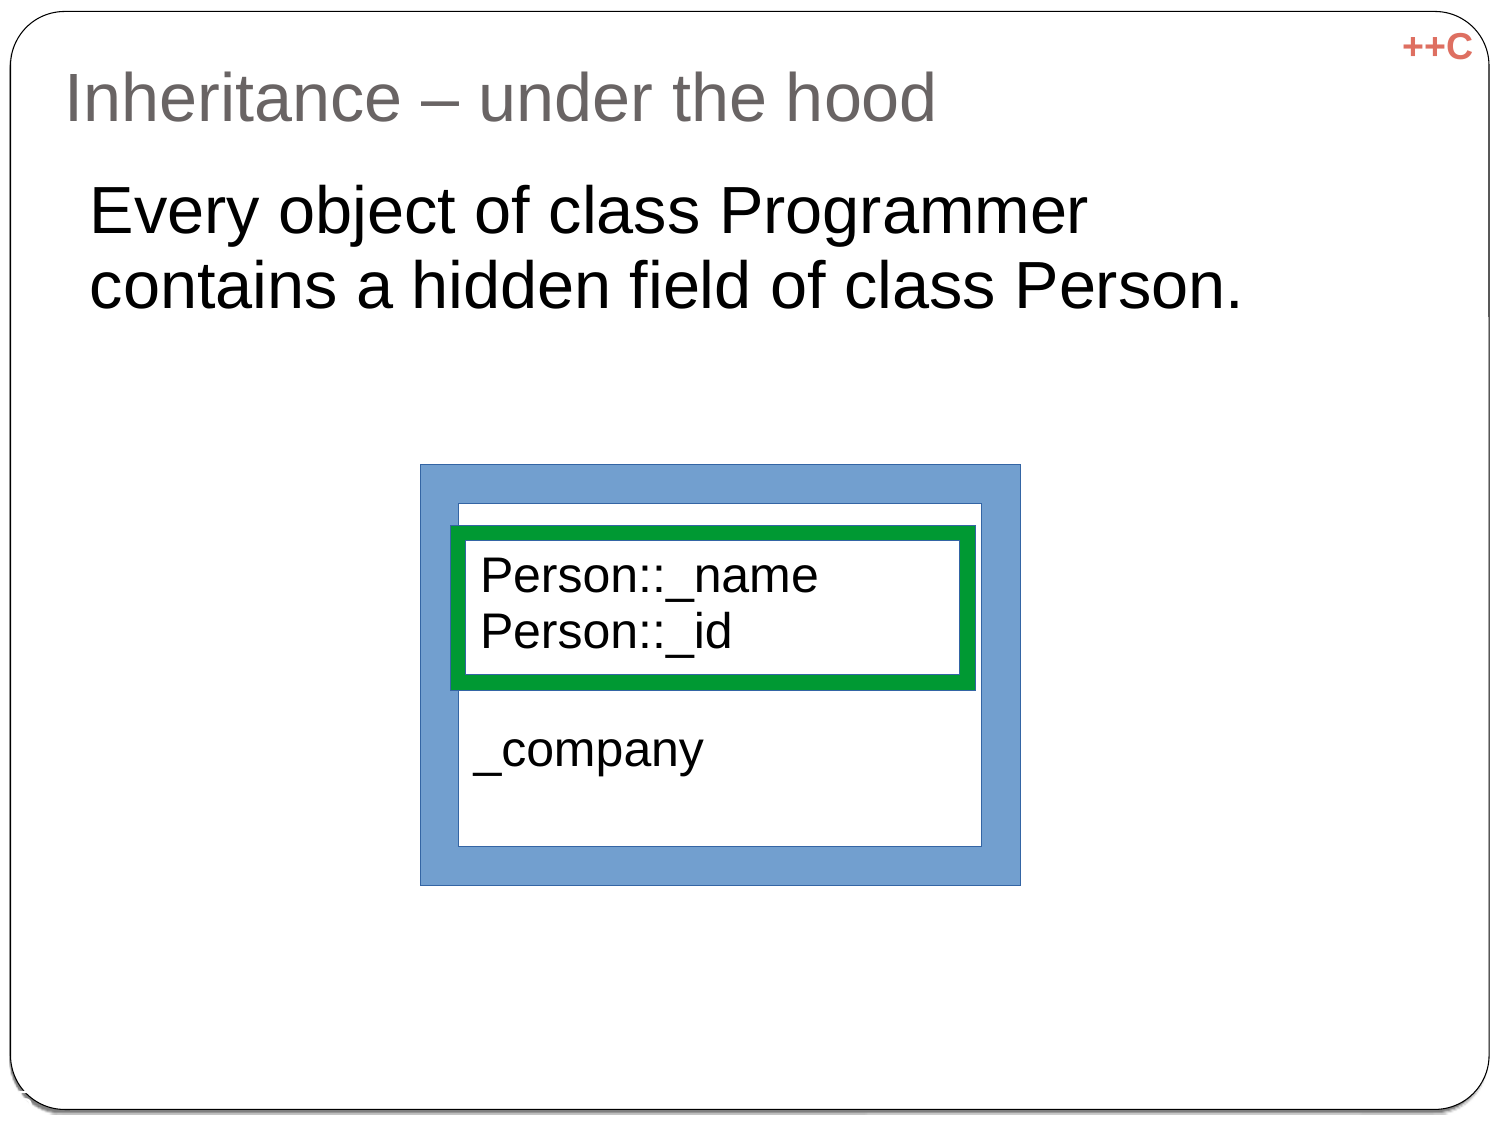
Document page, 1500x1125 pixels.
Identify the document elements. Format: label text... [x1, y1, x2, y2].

title Inheritance – under the hood [50, 45, 1450, 150]
slide_number <number> [0, 1074, 50, 1125]
text_box _company [420, 464, 1021, 886]
text_box Every object of class Programmer contains a hidden field of class Person. [75, 165, 1381, 330]
text_box Person::_name Person::_id [450, 525, 976, 691]
